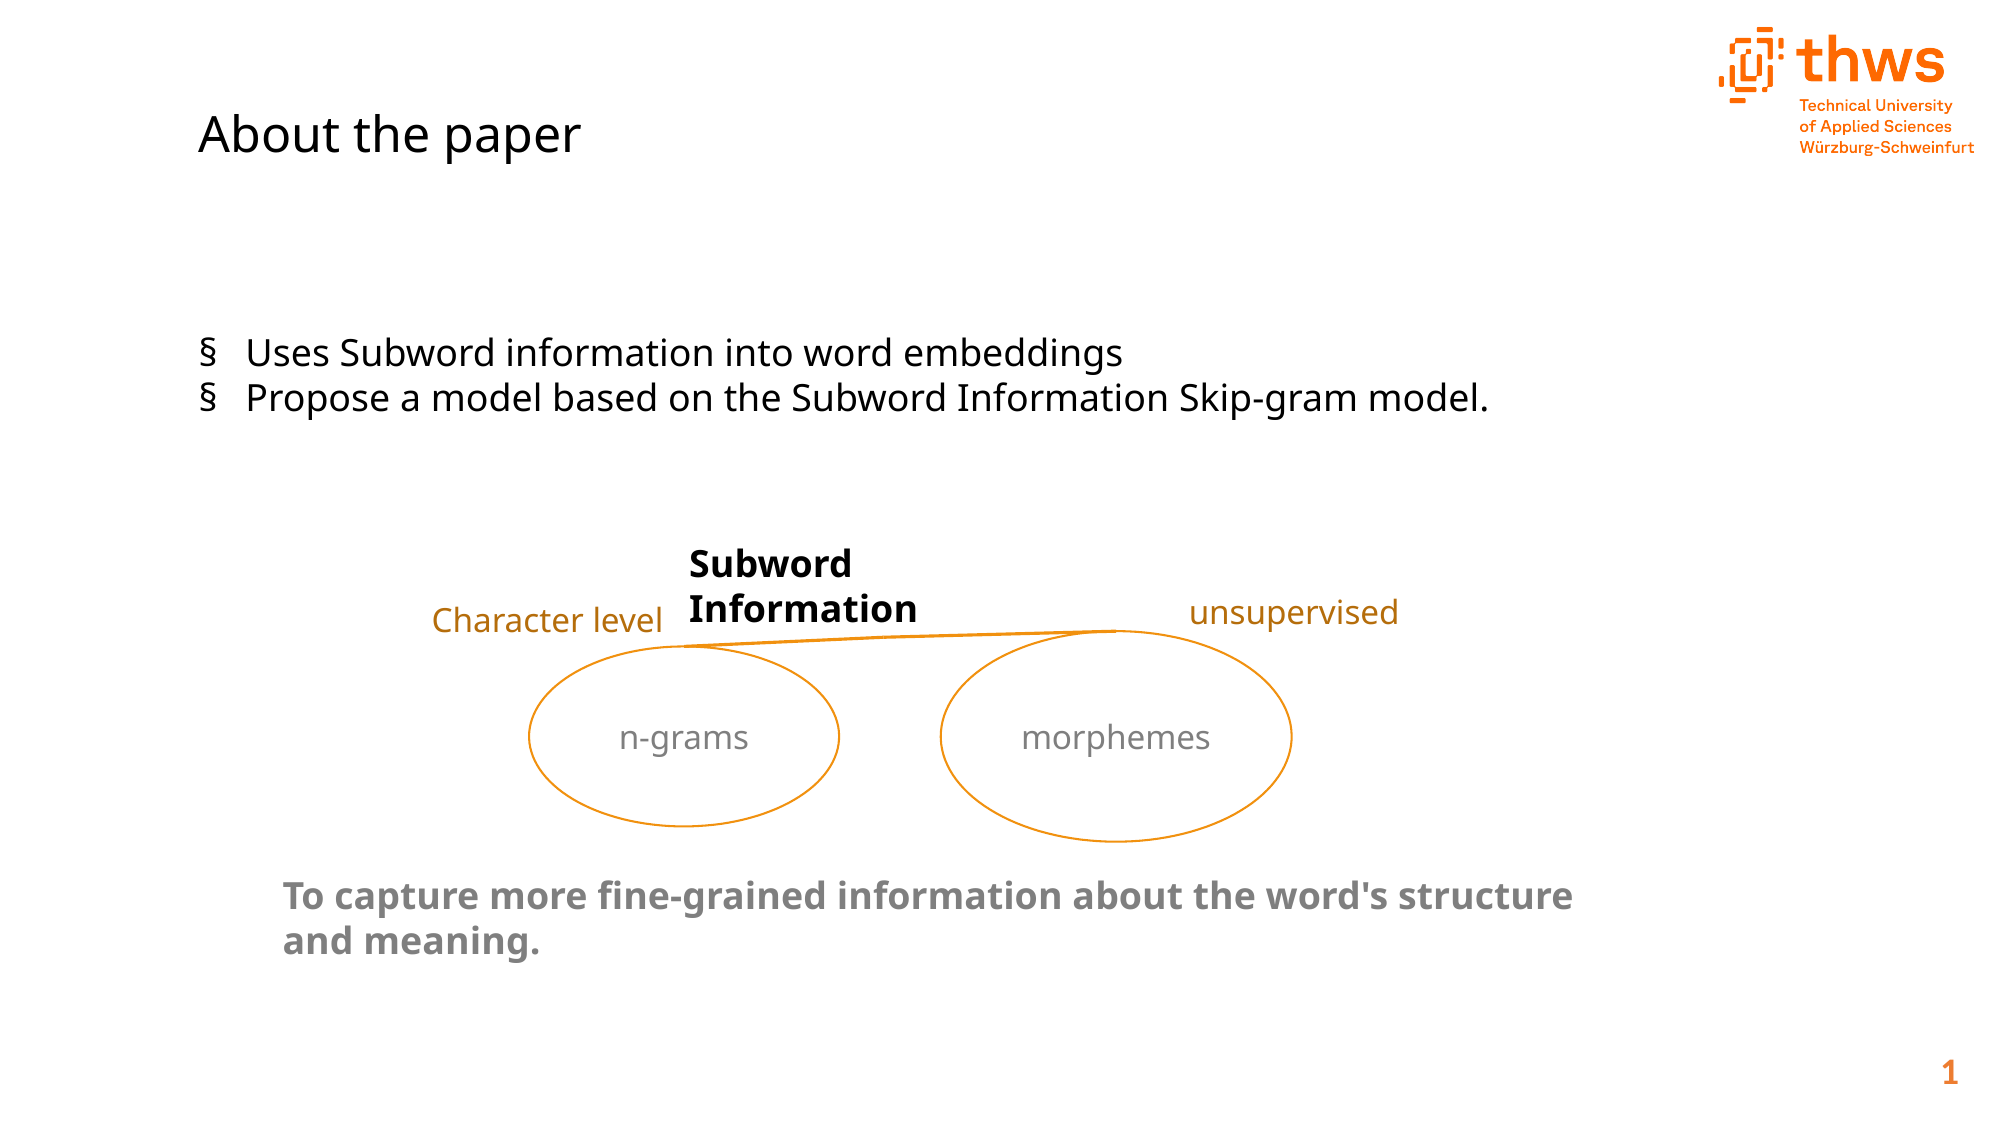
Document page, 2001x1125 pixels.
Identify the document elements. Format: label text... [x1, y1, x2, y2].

text_box unsupervised [1173, 584, 1525, 640]
text_box Uses Subword information into word embeddings Propose a model based on the Subword Information Skip-gram model. [183, 321, 1584, 474]
text_box About the paper [183, 95, 965, 171]
text_box To capture more fine-grained information about the word's structure and meaning. [267, 865, 1615, 926]
text_box n-grams [529, 648, 840, 827]
text_box 1 [1925, 1039, 2000, 1100]
picture [1702, 10, 2000, 178]
text_box Character level [416, 591, 768, 648]
text_box Subword Information [674, 532, 1093, 593]
text_box morphemes [940, 631, 1292, 842]
